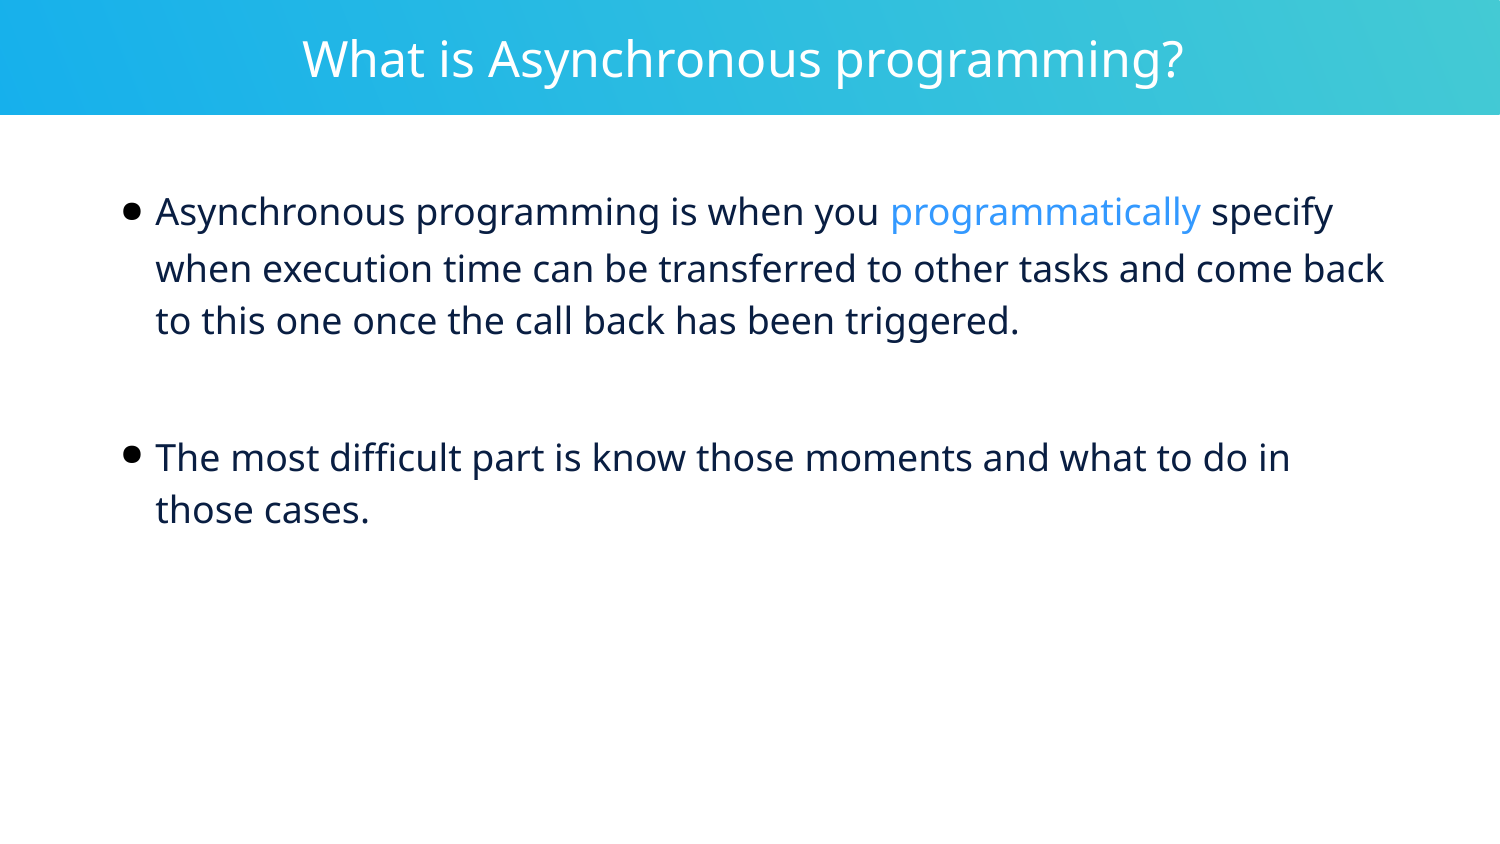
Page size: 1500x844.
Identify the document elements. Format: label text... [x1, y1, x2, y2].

text_box Asynchronous programming is when you programmatically specify when execution time can be transferred to other tasks and come back to this one once the call back has been triggered. The most difficult part is know those moments and what to do in those cases. [105, 165, 1411, 781]
text_box What is Asynchronous programming? [0, 0, 1500, 115]
